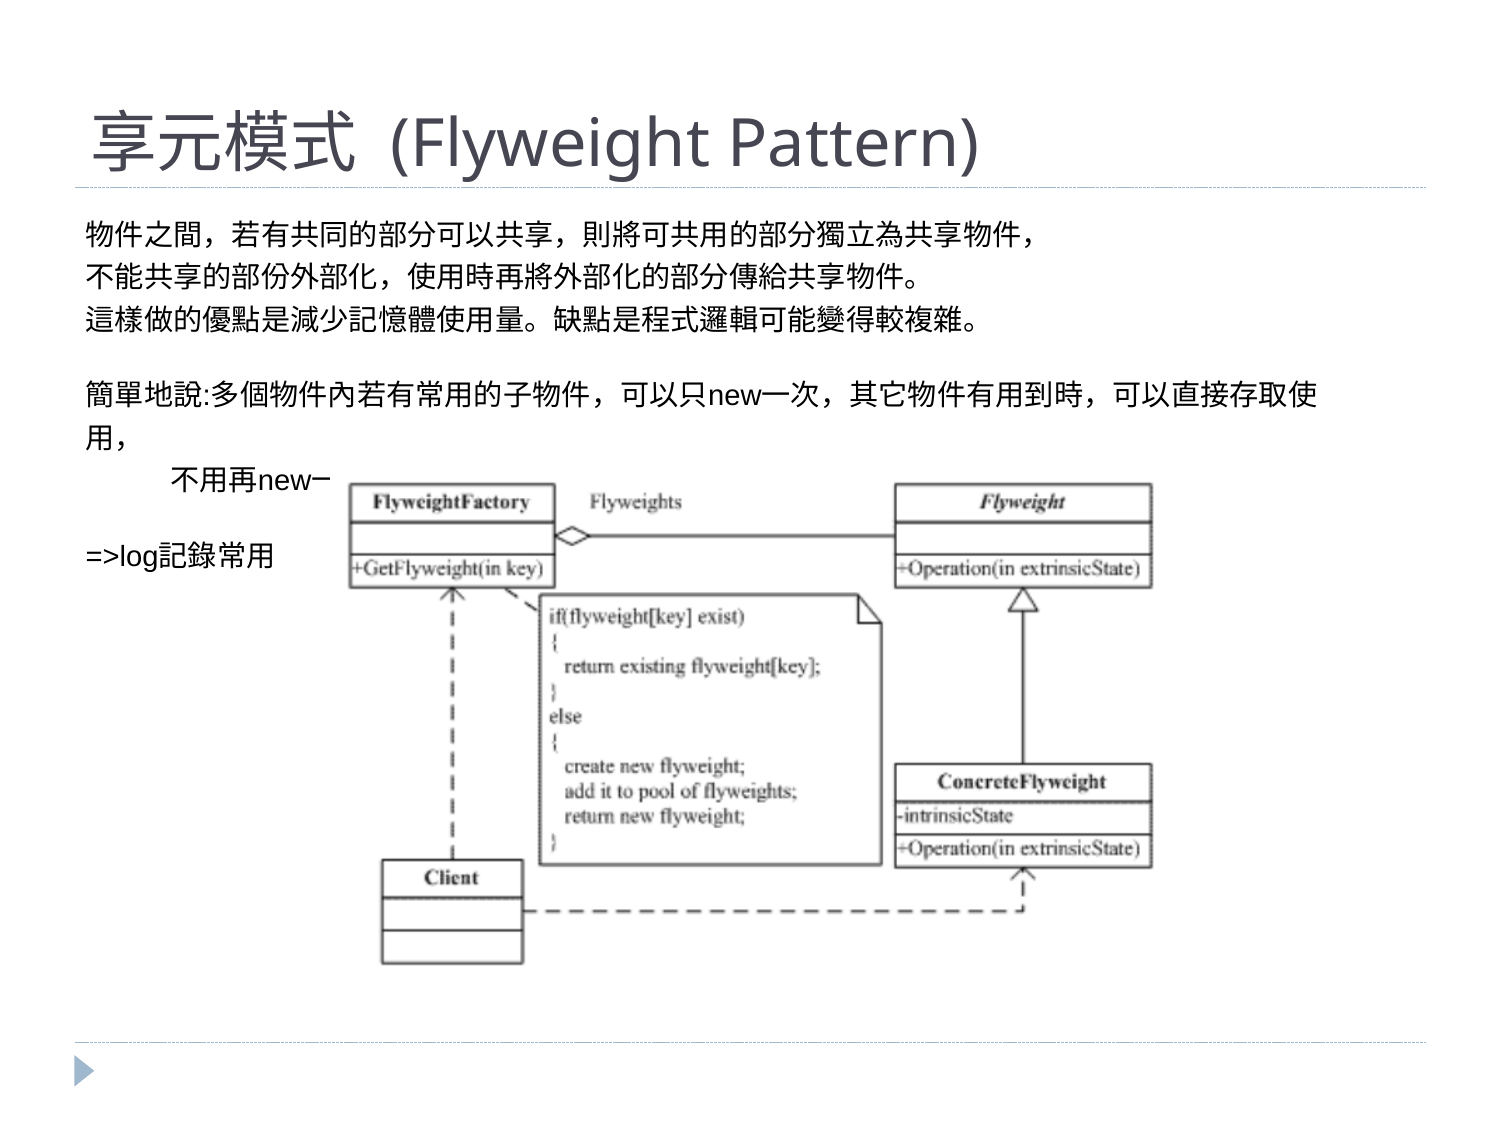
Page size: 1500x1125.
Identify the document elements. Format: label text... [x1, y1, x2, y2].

picture [330, 442, 1196, 981]
title 享元模式 (Flyweight Pattern) [75, 25, 1426, 188]
text_box 物件之間，若有共同的部分可以共享，則將可共用的部分獨立為共享物件， 不能共享的部份外部化，使用時再將外部化的部分傳給共享物件。 這樣做的優點是減少記憶體使用量。缺點是程式邏輯可能變得較複雜。 簡單地說:多個物件內若有常用的子物件，可以只new一次，其它物件有用到時，可以直接存取使用， 不用再new一次。 =>log記錄常用 [70, 203, 1335, 945]
